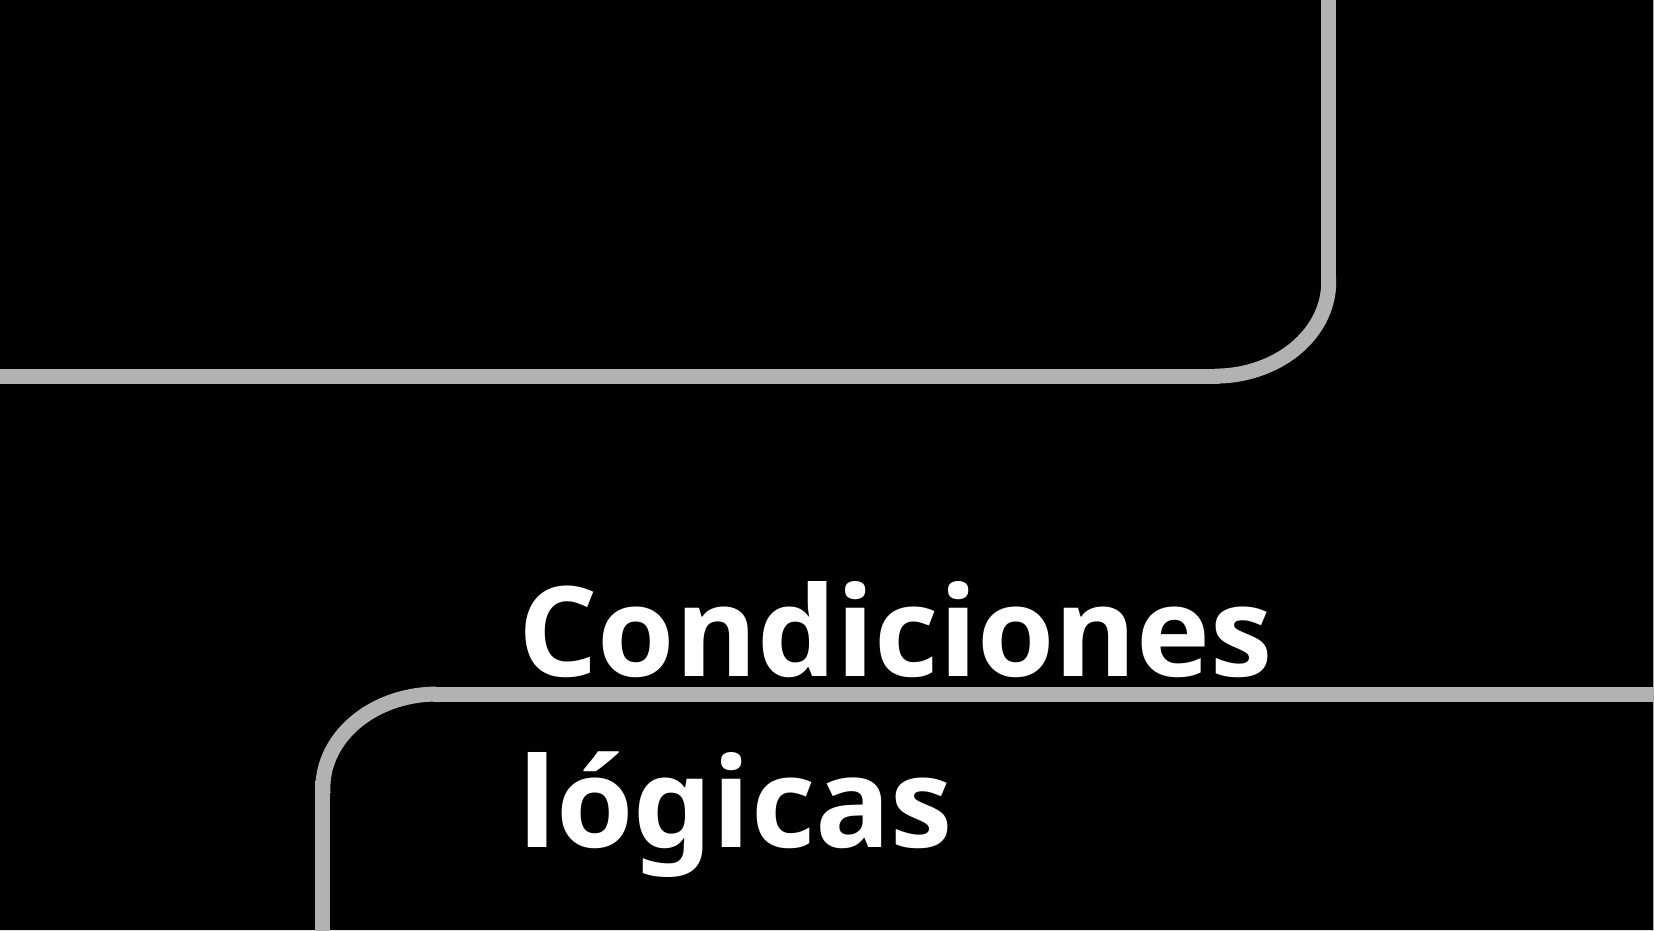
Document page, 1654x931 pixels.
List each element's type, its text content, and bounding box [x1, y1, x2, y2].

text_box [0, 0, 1654, 931]
text_box Condiciones lógicas [503, 535, 1606, 676]
